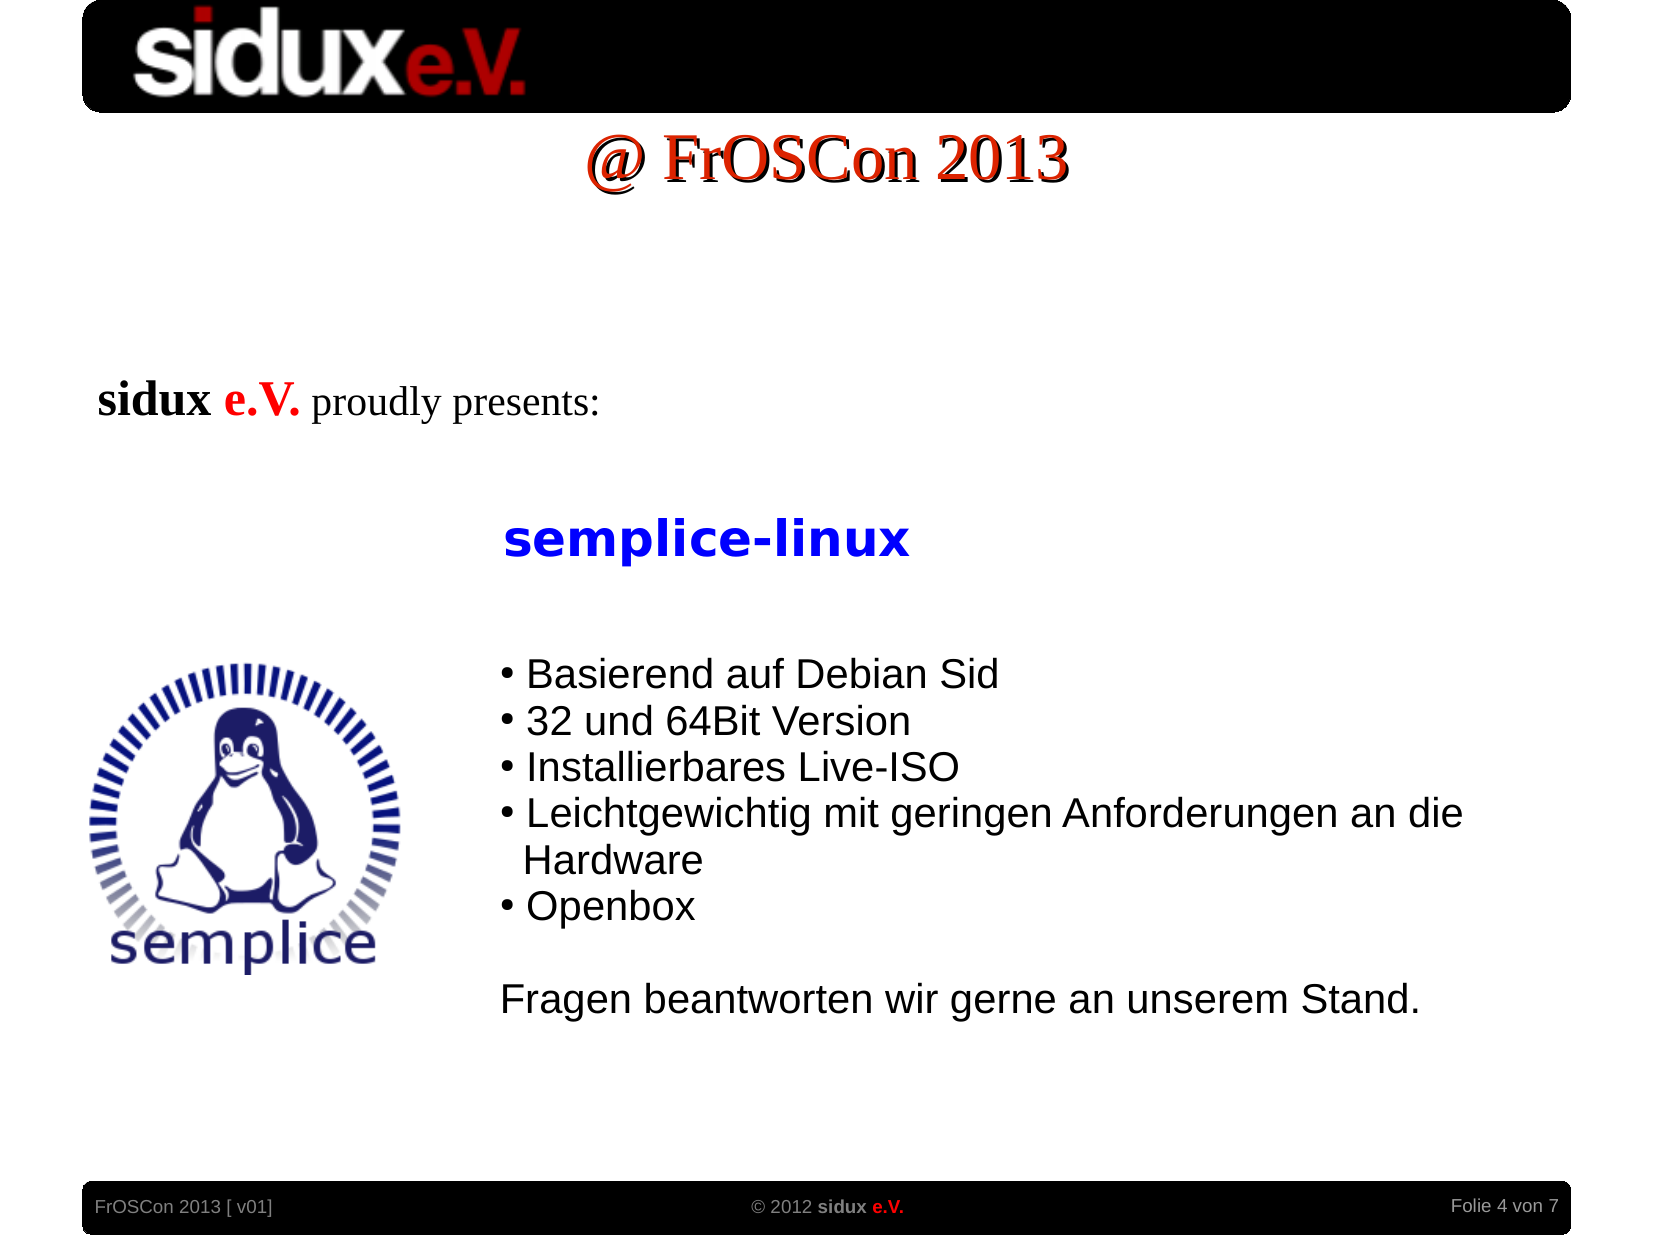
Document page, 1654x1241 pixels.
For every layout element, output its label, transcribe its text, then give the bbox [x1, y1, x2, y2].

text_box sidux e.V. proudly presents: semplice-linux Basierend auf Debian Sid 32 und 64Bit Version Installierbares Live-ISO Leichtgewichtig mit geringen Anforderungen an die Hardware Openbox Fragen beantworten wir gerne an unserem Stand. [82, 224, 1571, 1170]
picture [88, 661, 402, 975]
text_box @ FrOSCon 2013 [82, 112, 1571, 213]
picture [113, 0, 532, 110]
